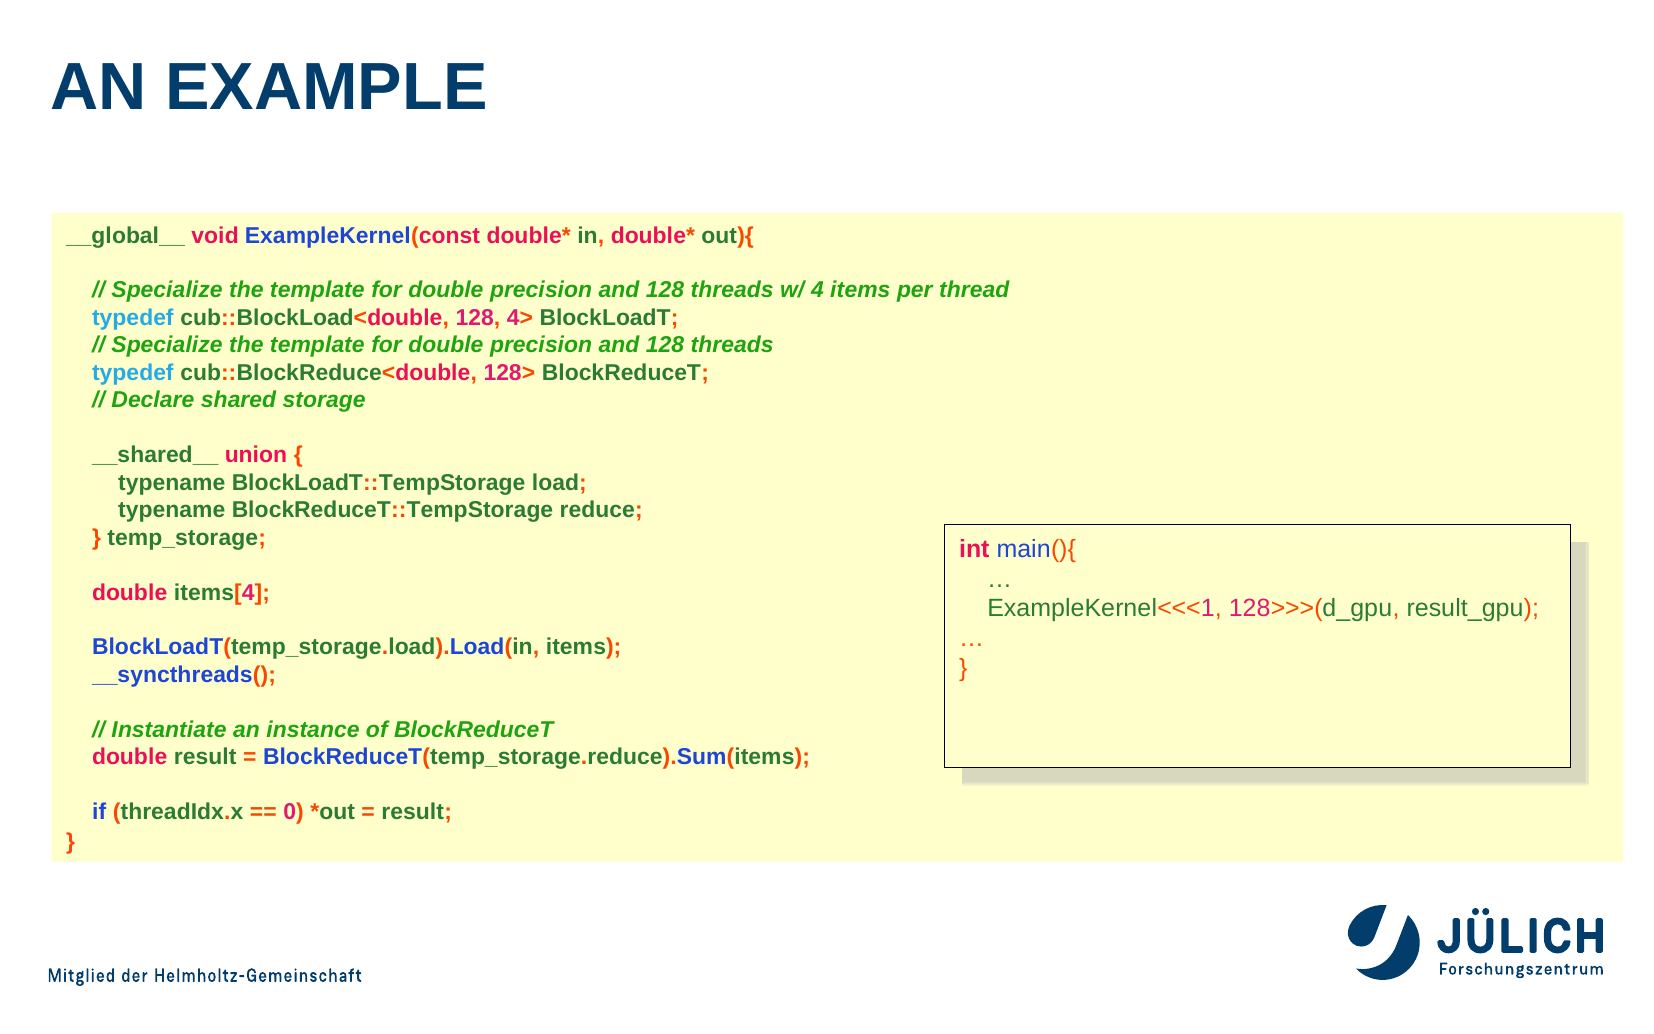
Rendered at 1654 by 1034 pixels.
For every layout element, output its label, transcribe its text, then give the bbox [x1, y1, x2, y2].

text_box int main(){ … ExampleKernel<<<1, 128>>>(d_gpu, result_gpu); … } [944, 524, 1571, 768]
title An Example [50, 48, 1604, 219]
text_box __global__ void ExampleKernel(const double* in, double* out){ // Specialize the template for double precision and 128 threads w/ 4 items per thread typedef cub::BlockLoad<double, 128, 4> BlockLoadT; // Specialize the template for double precision and 128 threads typedef cub::BlockReduce<double, 128> BlockReduceT; // Declare shared storage __shared__ union { typename BlockLoadT::TempStorage load; typename BlockReduceT::TempStorage reduce; } temp_storage; double items[4]; BlockLoadT(temp_storage.load).Load(in, items); __syncthreads(); // Instantiate an instance of BlockReduceT double result = BlockReduceT(temp_storage.reduce).Sum(items); if (threadIdx.x == 0) *out = result; } [51, 212, 1624, 862]
